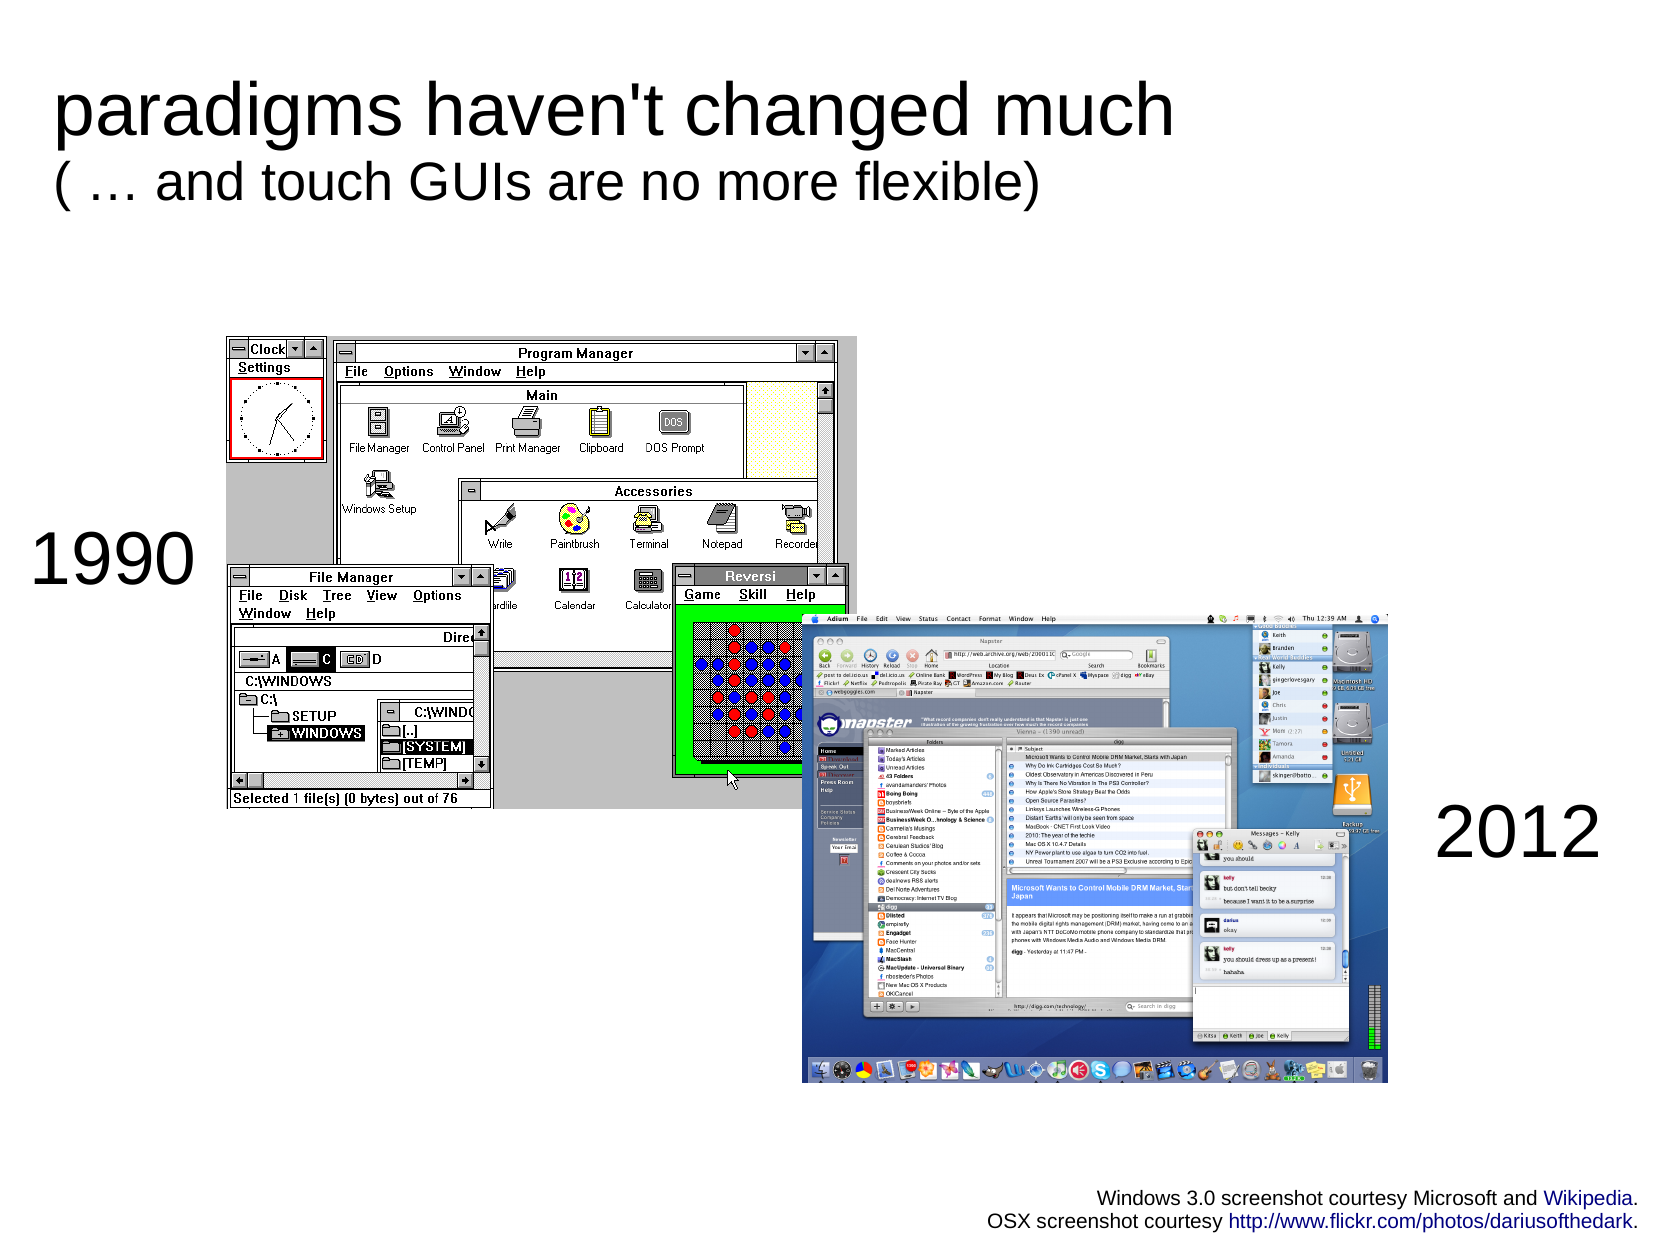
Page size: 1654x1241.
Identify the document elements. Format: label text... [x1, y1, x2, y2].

picture [226, 336, 1388, 1083]
title 2012 [1435, 727, 1625, 936]
title 1990 [29, 454, 219, 662]
text_box Windows 3.0 screenshot courtesy Microsoft and Wikipedia. OSX screenshot courtesy http://www.flickr.com/photos/dariusofthedark. [972, 1178, 1654, 1241]
title paradigms haven't changed much ( … and touch GUIs are no more flexible) [53, 36, 1601, 244]
